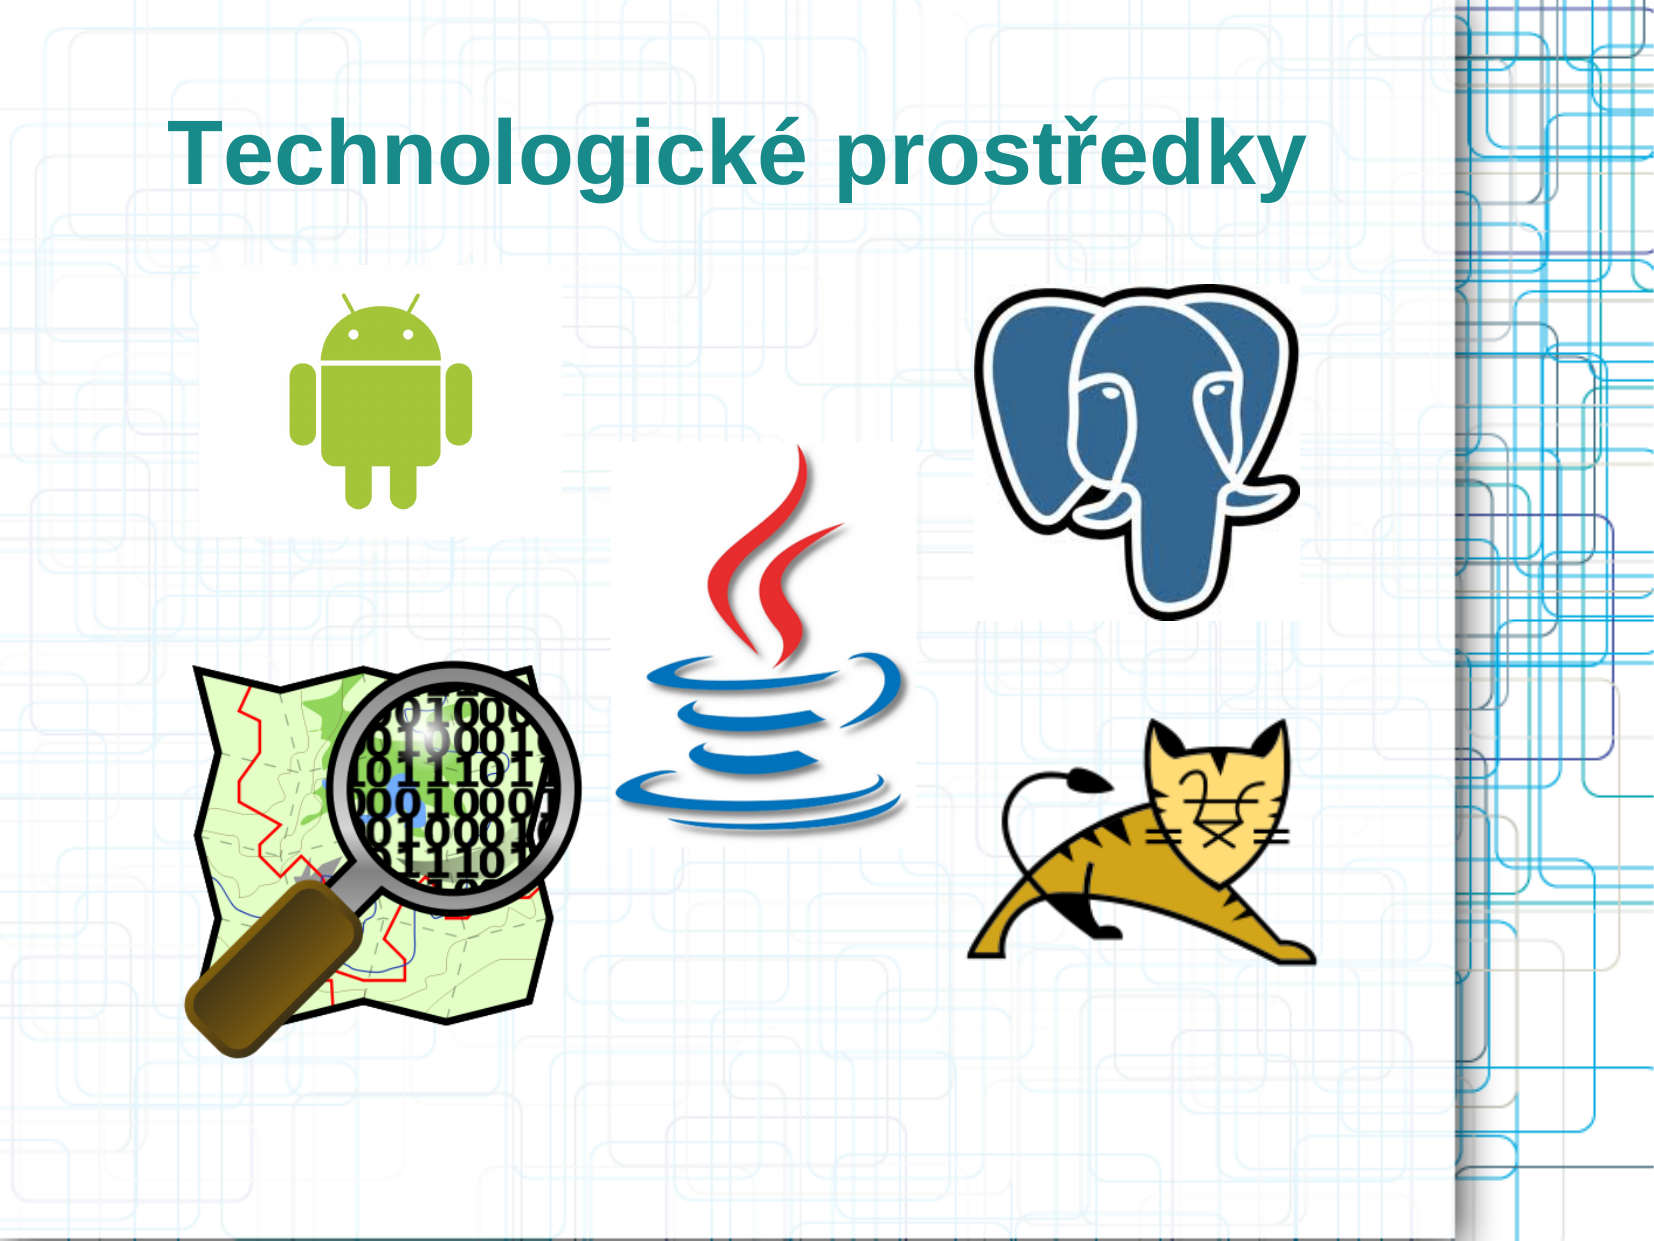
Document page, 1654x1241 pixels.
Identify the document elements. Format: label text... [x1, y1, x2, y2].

picture [0, 0, 1654, 1241]
title Technologické prostředky [59, 49, 1418, 257]
